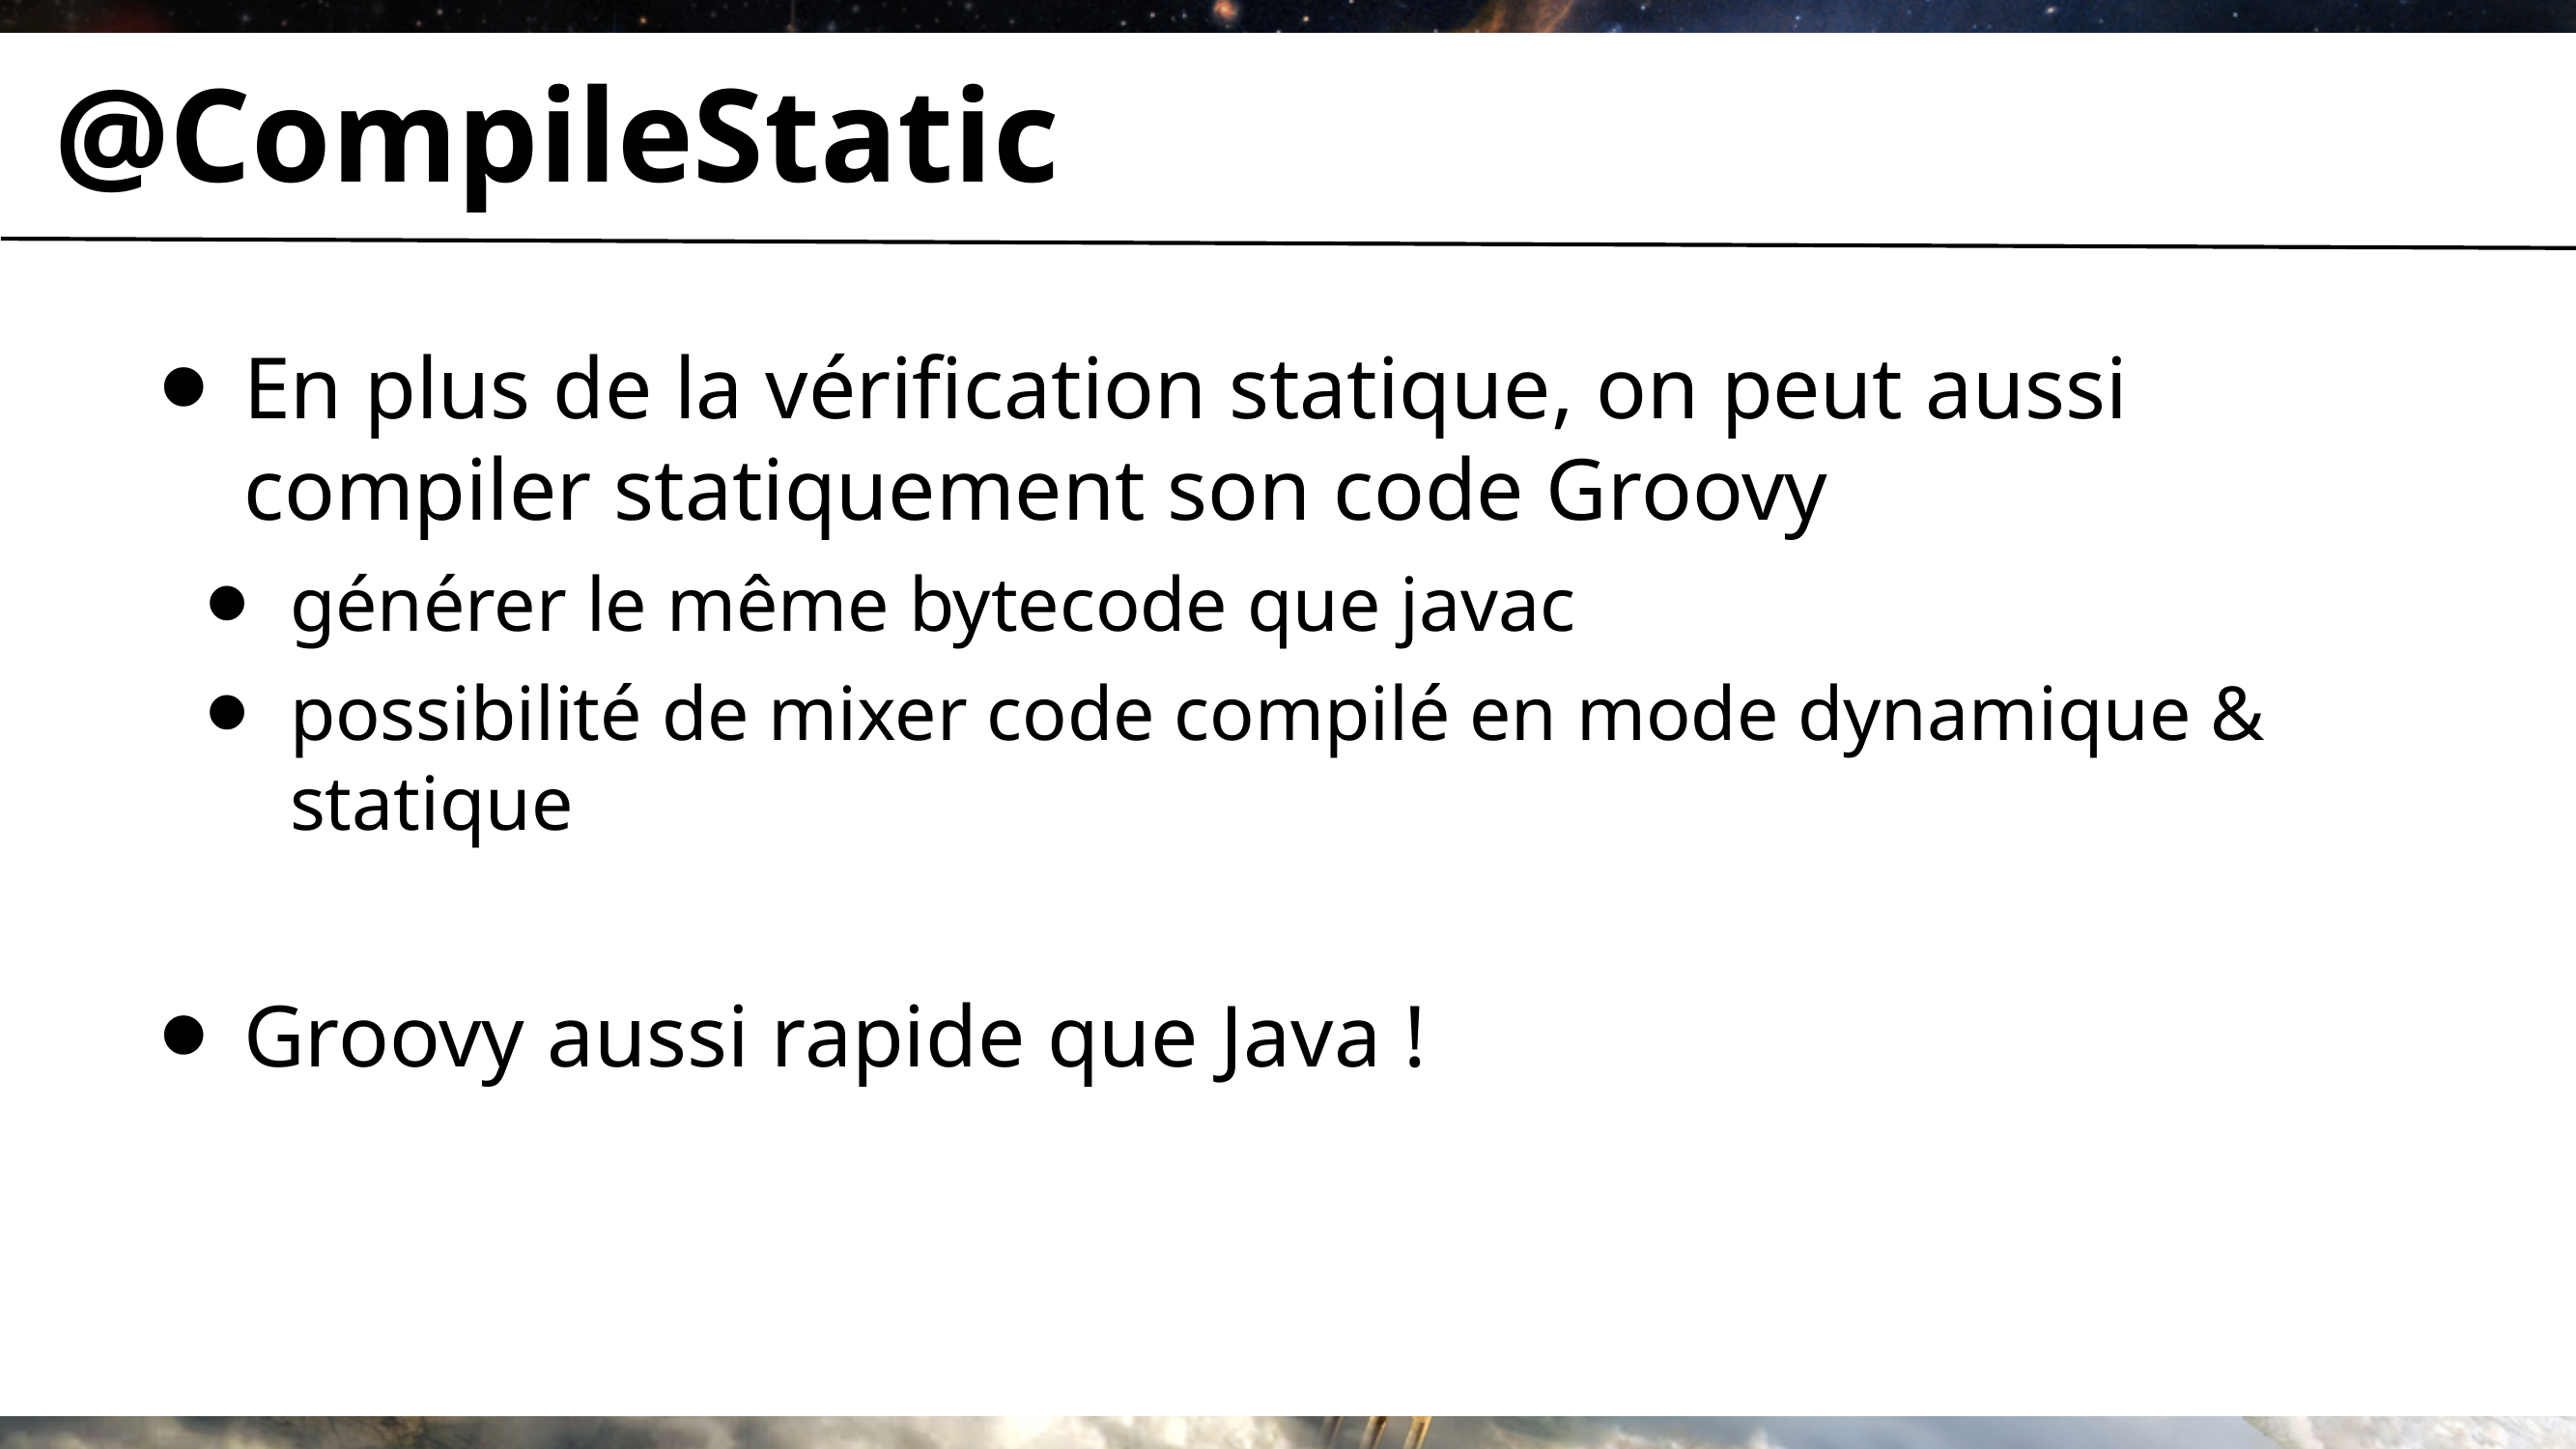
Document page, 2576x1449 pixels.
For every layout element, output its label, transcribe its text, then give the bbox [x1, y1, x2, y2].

list En plus de la vérification statique, on peut aussi compiler statiquement son code Groovy générer le même bytecode que javac possibilité de mixer code compilé en mode dynamique & statique Groovy aussi rapide que Java ! [116, 326, 2457, 1387]
picture [0, 0, 2576, 33]
title @CompileStatic [45, 12, 2528, 250]
picture [0, 1416, 2576, 1449]
